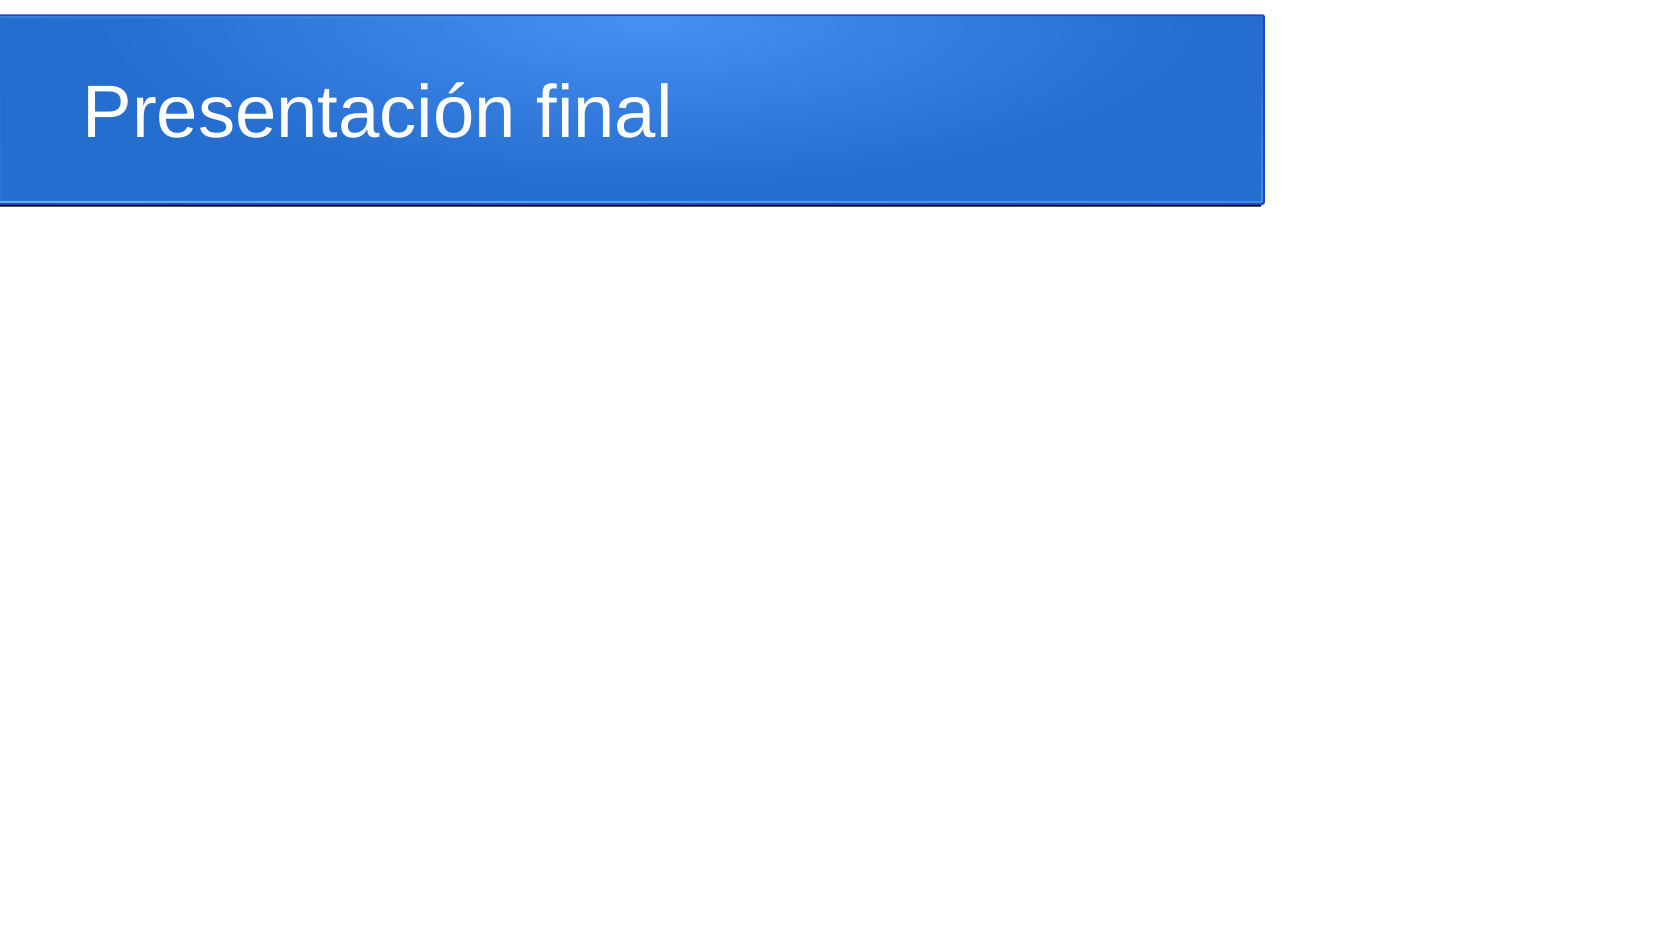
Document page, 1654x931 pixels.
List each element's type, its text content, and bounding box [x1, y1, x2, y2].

title Presentación final [82, 35, 1235, 189]
